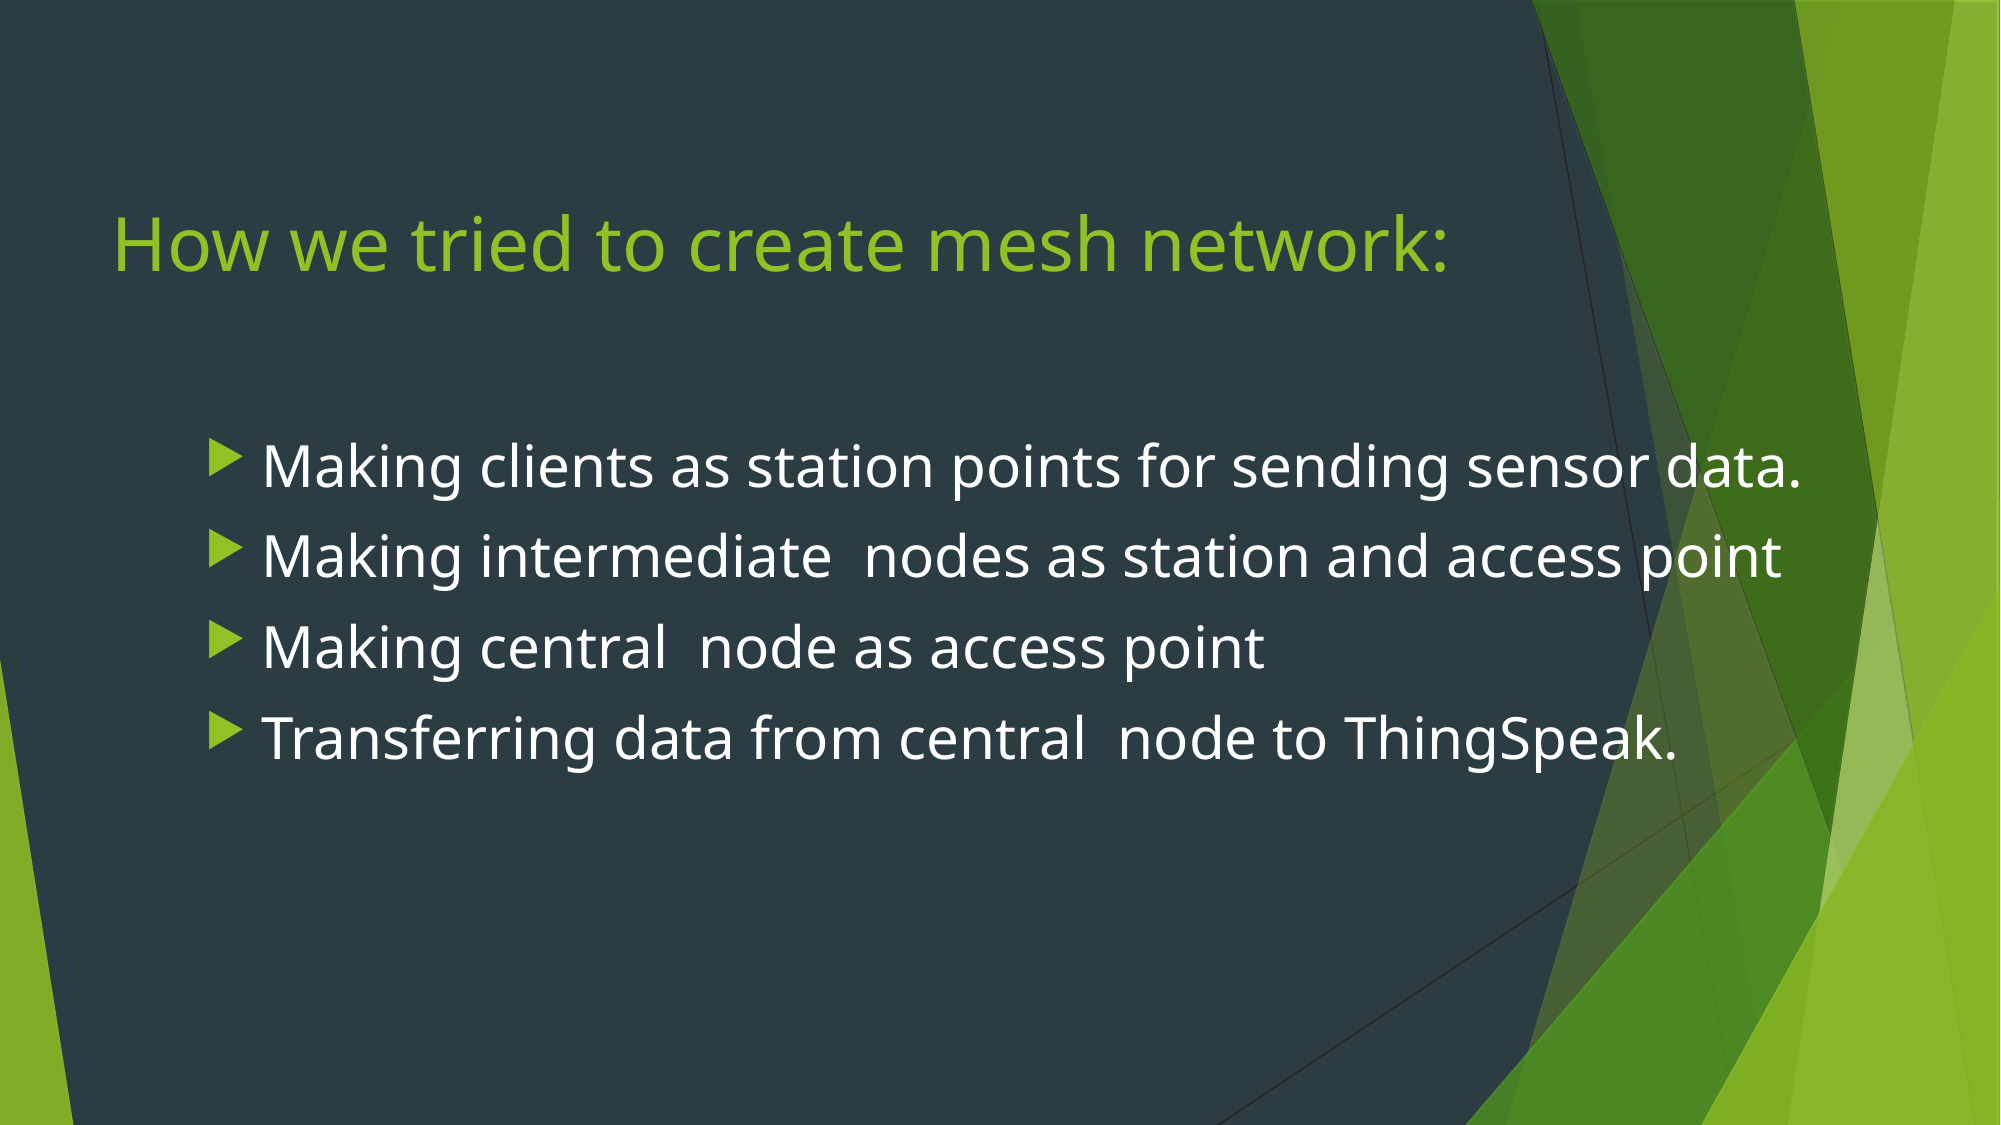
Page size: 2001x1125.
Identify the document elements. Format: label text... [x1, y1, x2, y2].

list Making clients as station points for sending sensor data. Making intermediate nodes as station and access point Making central node as access point Transferring data from central node to ThingSpeak. [190, 421, 1827, 1058]
title How we tried to create mesh network: [96, 189, 1508, 406]
